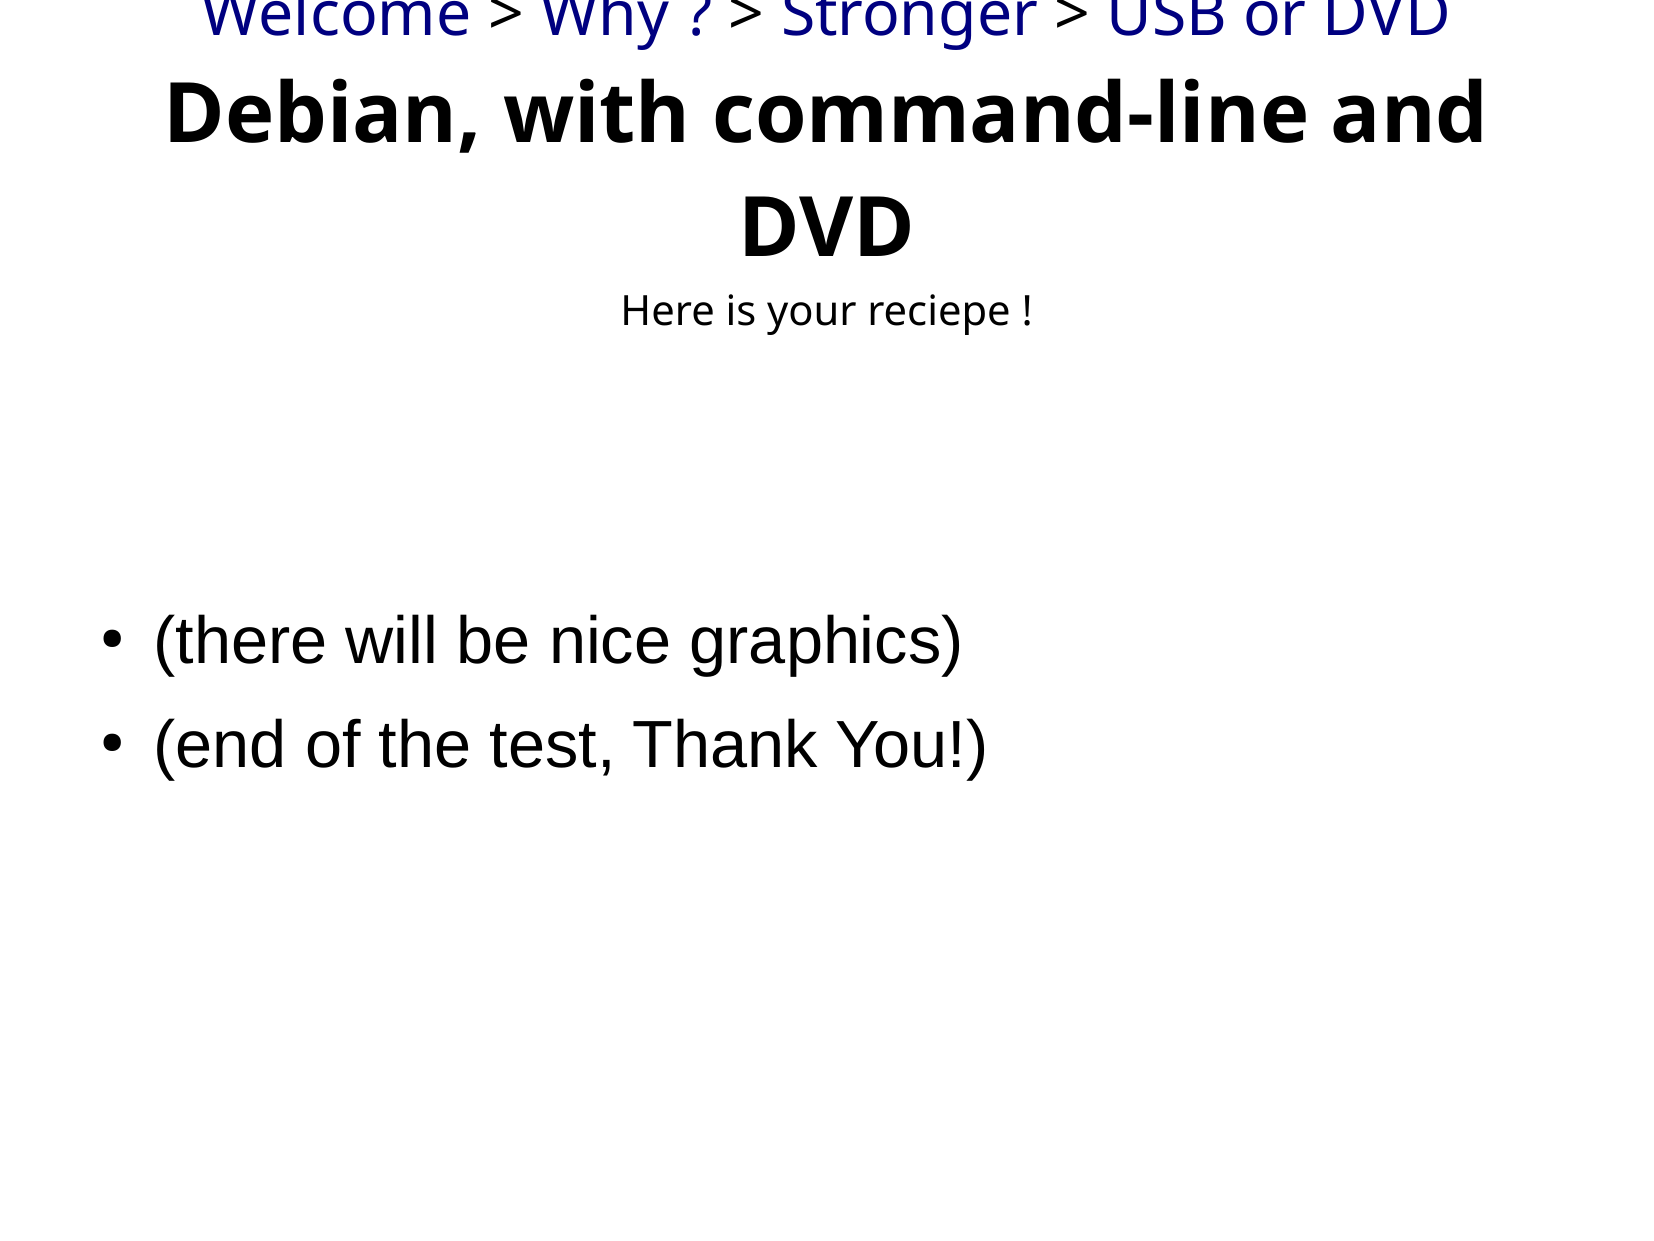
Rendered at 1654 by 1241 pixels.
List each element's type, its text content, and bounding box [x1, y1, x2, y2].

list (there will be nice graphics) (end of the test, Thank You!) [82, 290, 1538, 1205]
title Welcome > Why ? > Stronger > USB or DVD Debian, with command-line and DVD Here is your reciepe ! [82, 35, 1571, 271]
